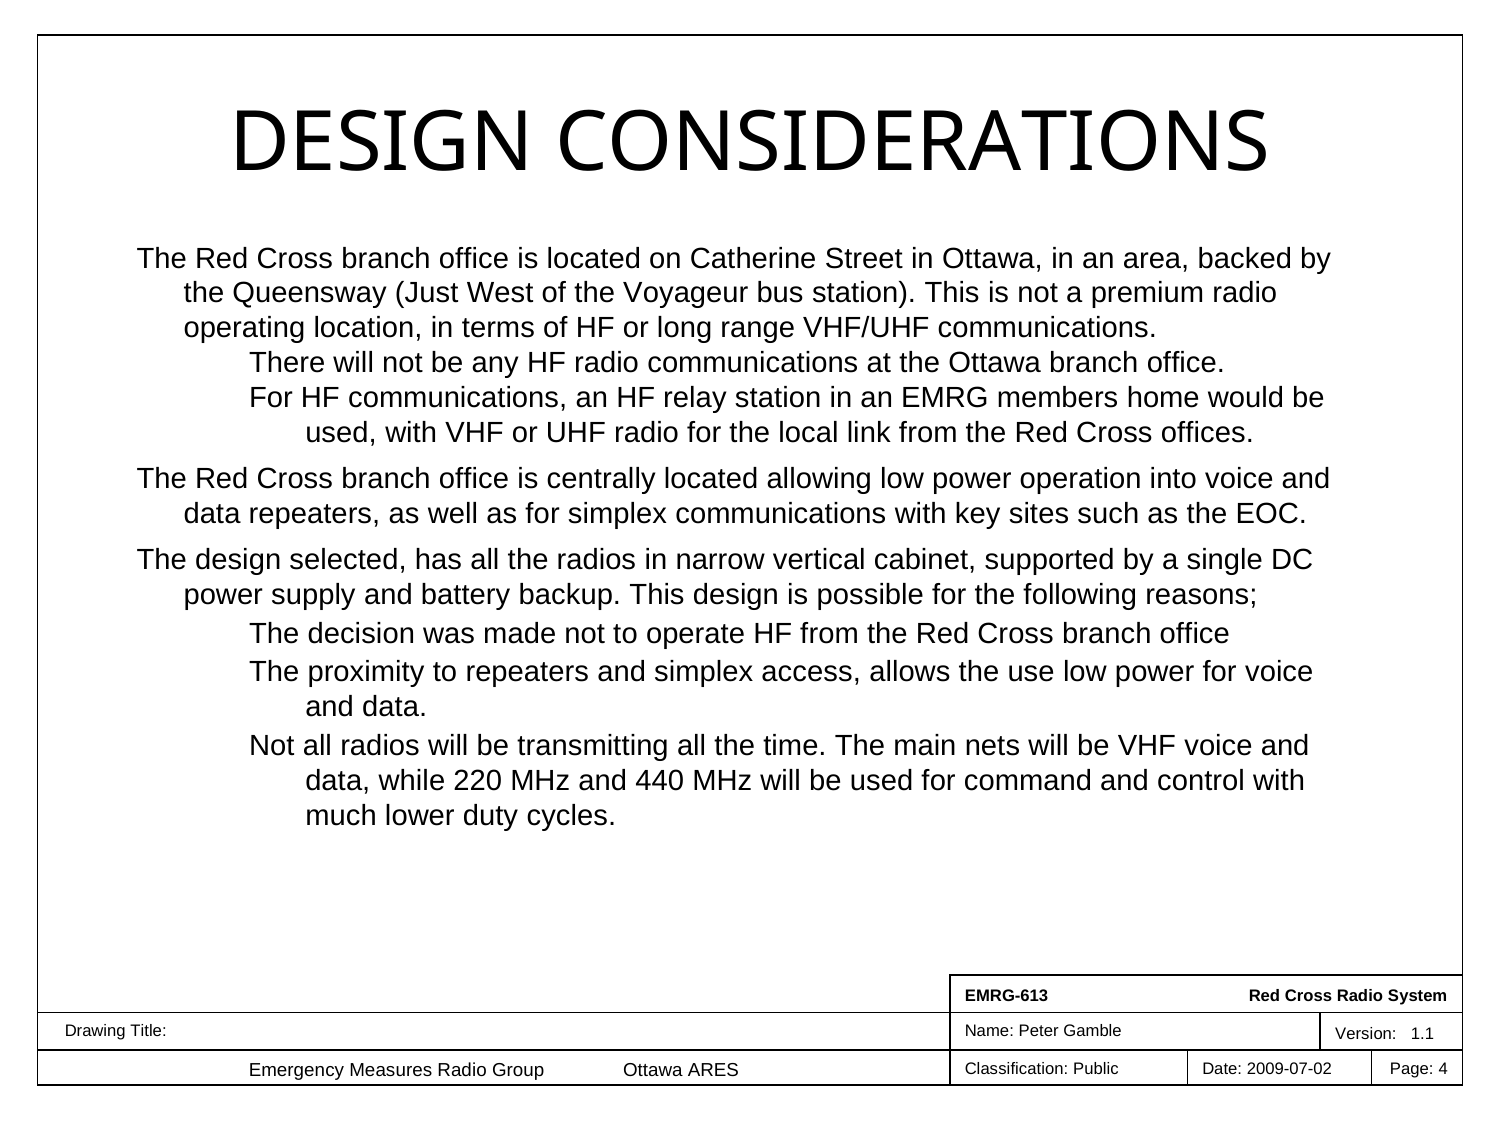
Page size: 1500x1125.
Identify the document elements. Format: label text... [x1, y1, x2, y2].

text_box Emergency Measures Radio Group Ottawa ARES [50, 1049, 938, 1086]
text_box Page: <number> [1362, 1049, 1463, 1086]
text_box The Red Cross branch office is located on Catherine Street in Ottawa, in an area, backed by the Queensway (Just West of the Voyageur bus station). This is not a premium radio operating location, in terms of HF or long range VHF/UHF communications. There will not be any HF radio communications at the Ottawa branch office. For HF communications, an HF relay station in an EMRG members home would be used, with VHF or UHF radio for the local link from the Red Cross offices. The Red Cross branch office is centrally located allowing low power operation into voice and data repeaters, as well as for simplex communications with key sites such as the EOC. The design selected, has all the radios in narrow vertical cabinet, supported by a single DC power supply and battery backup. This design is possible for the following reasons; The decision was made not to operate HF from the Red Cross branch office The proximity to repeaters and simplex access, allows the use low power for voice and data. Not all radios will be transmitting all the time. The main nets will be VHF voice and data, while 220 MHz and 440 MHz will be used for command and control with much lower duty cycles. [121, 232, 1385, 885]
text_box DESIGN CONSIDERATIONS [112, 43, 1388, 232]
